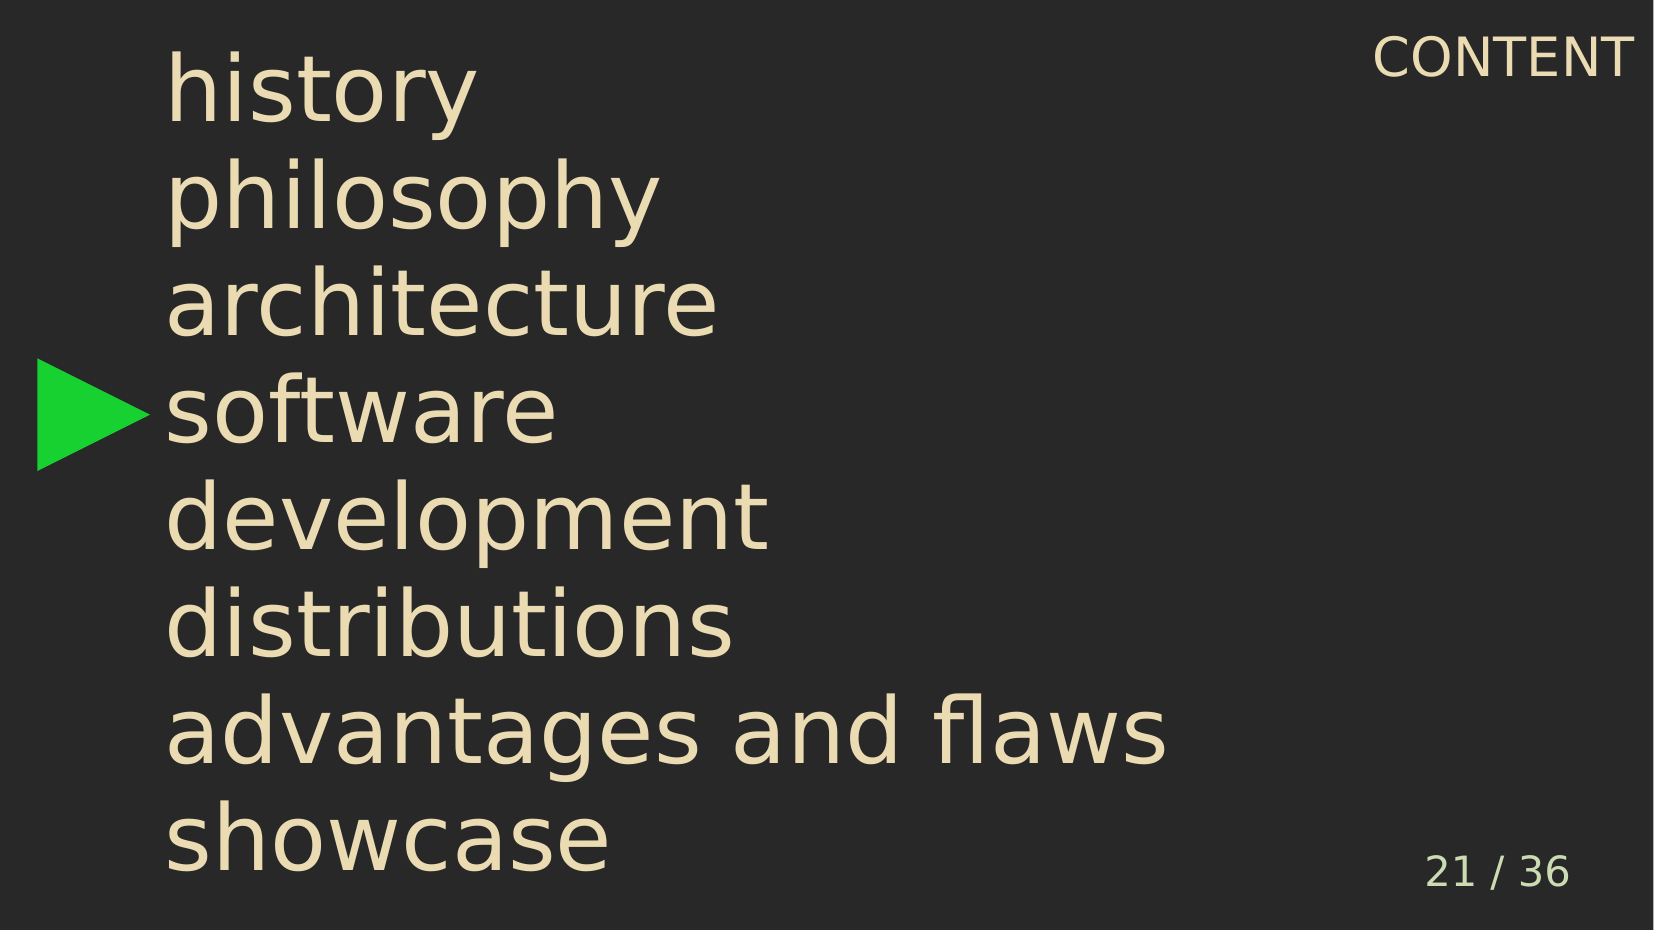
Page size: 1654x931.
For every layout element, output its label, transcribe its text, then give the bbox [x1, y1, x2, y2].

text_box history philosophy architecture software development distributions advantages and flaws showcase [150, 29, 1651, 901]
text_box CONTENT [1200, 18, 1651, 97]
text_box [37, 358, 150, 471]
